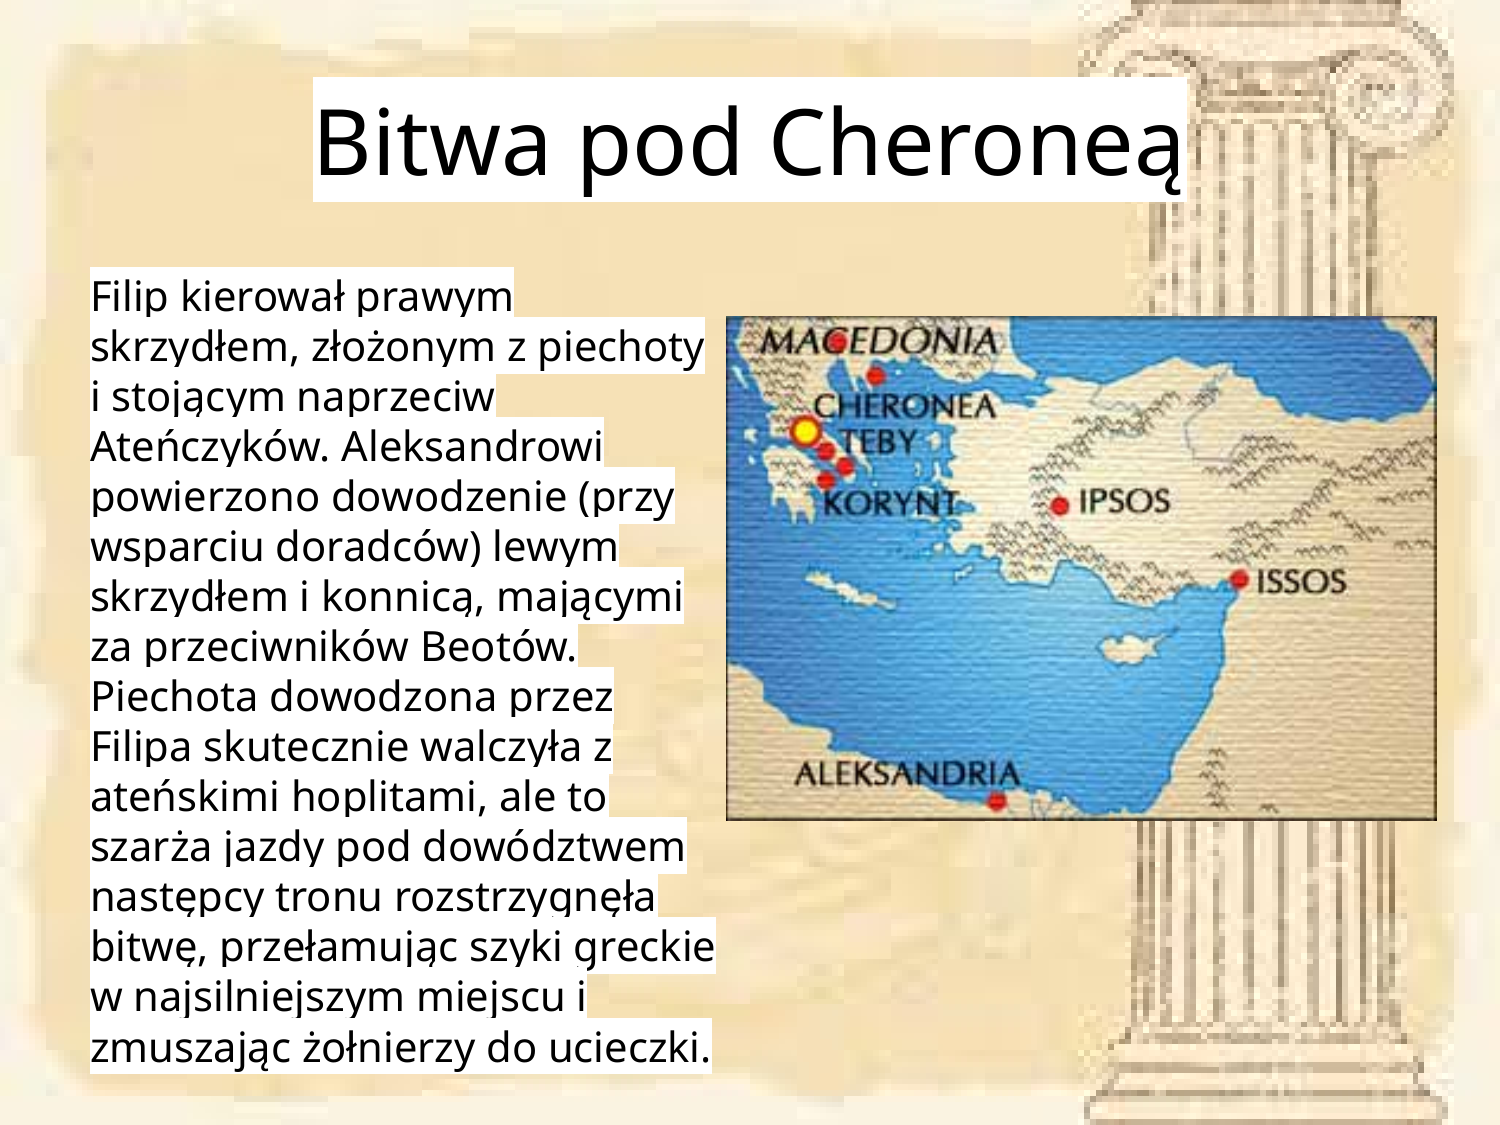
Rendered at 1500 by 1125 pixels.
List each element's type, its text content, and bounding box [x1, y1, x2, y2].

picture [0, 0, 1500, 1125]
title Bitwa pod Cheroneą [75, 45, 1425, 233]
list Filip kierował prawym skrzydłem, złożonym z piechoty i stojącym naprzeciw Ateńczyków. Aleksandrowi powierzono dowodzenie (przy wsparciu doradców) lewym skrzydłem i konnicą, mającymi za przeciwników Beotów. Piechota dowodzona przez Filipa skutecznie walczyła z ateńskimi hoplitami, ale to szarża jazdy pod dowództwem następcy tronu rozstrzygnęła bitwę, przełamując szyki greckie w najsilniejszym miejscu i zmuszając żołnierzy do ucieczki. [75, 262, 738, 1005]
